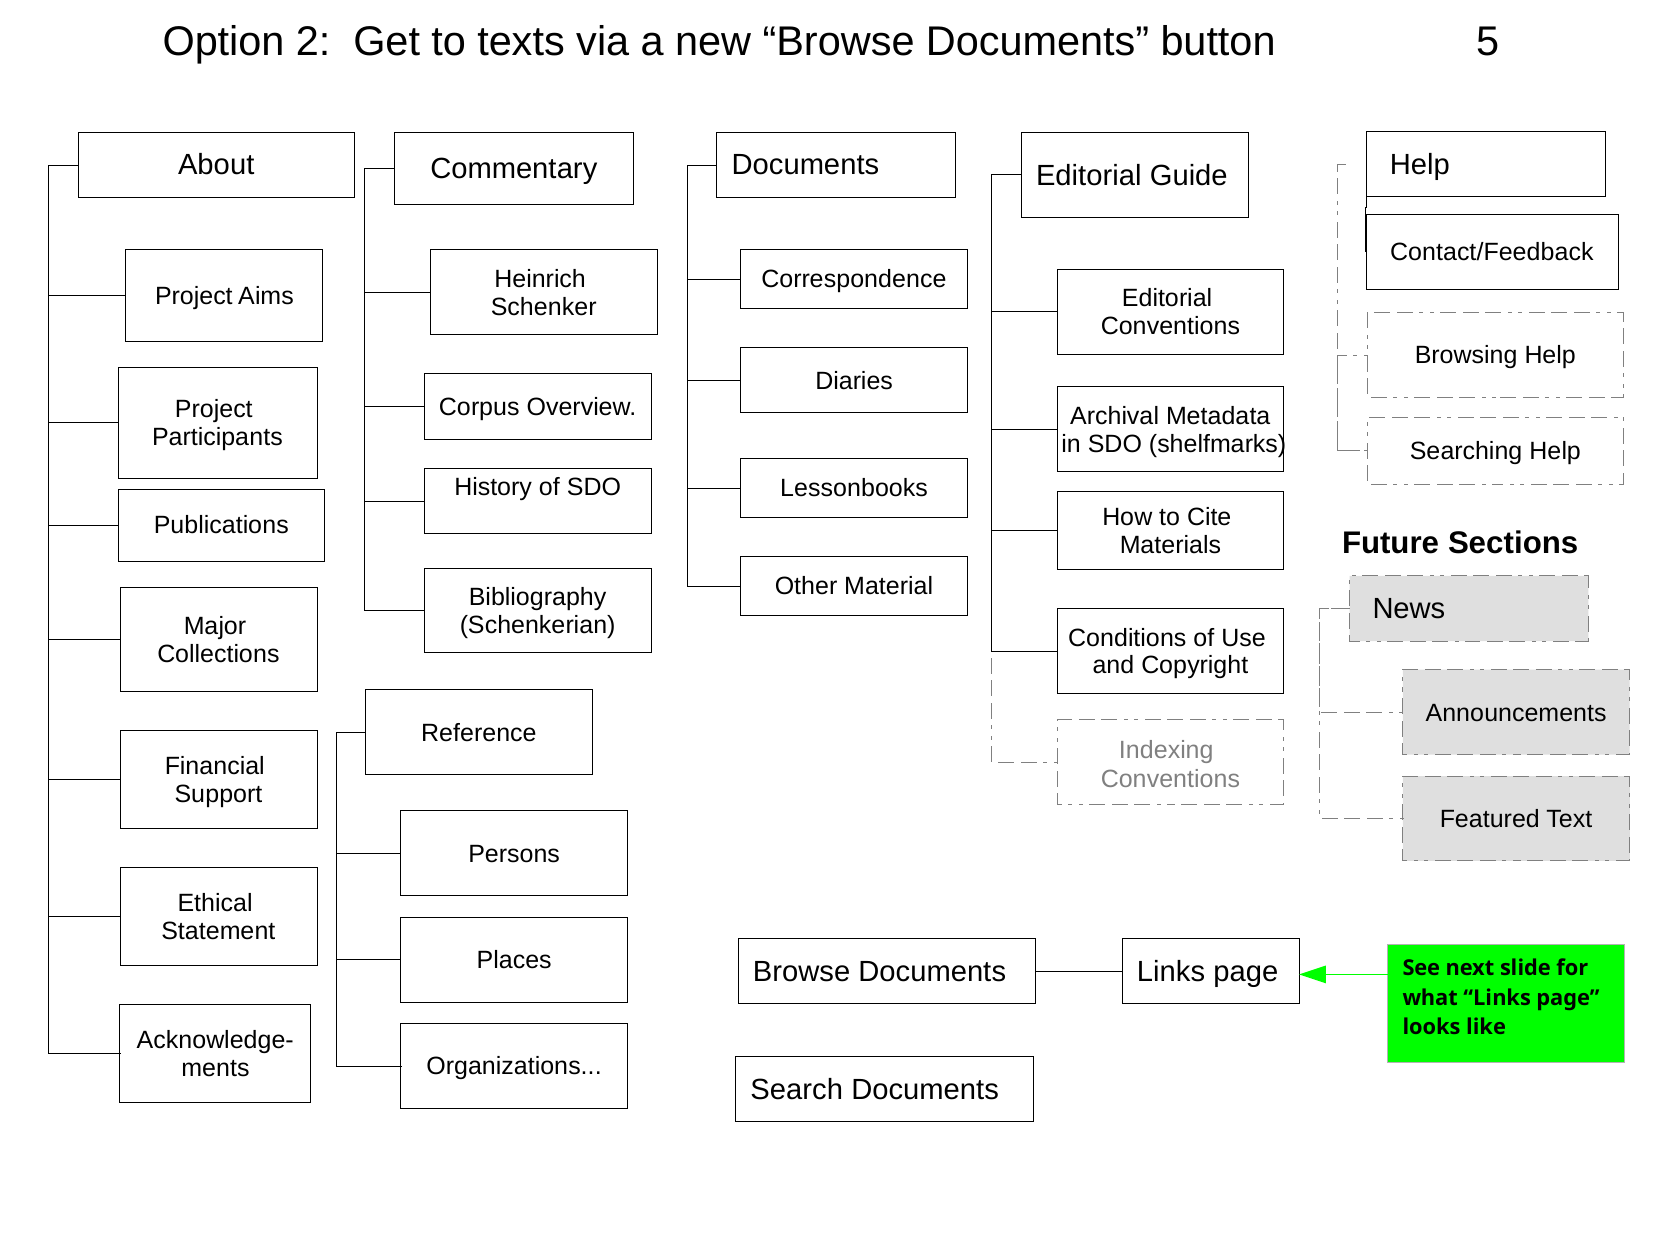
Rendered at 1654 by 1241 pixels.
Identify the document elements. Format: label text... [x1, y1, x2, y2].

text_box Search Documents [735, 1056, 1034, 1122]
text_box Acknowledge- ments [119, 1004, 311, 1103]
text_box Financial Support [120, 730, 318, 829]
text_box Links page [1122, 938, 1300, 1004]
text_box Indexing Conventions [1057, 719, 1284, 805]
text_box Reference [365, 689, 593, 775]
text_box Ethical Statement [120, 867, 318, 966]
text_box Browsing Help [1367, 312, 1624, 398]
text_box About [78, 132, 355, 198]
text_box Editorial Conventions [1057, 269, 1284, 355]
text_box Contact/Feedback [1366, 214, 1619, 290]
text_box Future Sections [1327, 517, 1654, 586]
text_box Bibliography (Schenkerian) [424, 568, 652, 653]
text_box Searching Help [1367, 417, 1624, 485]
text_box Heinrich Schenker [430, 249, 658, 335]
text_box Correspondence [740, 249, 968, 309]
text_box Announcements [1402, 669, 1630, 755]
text_box Places [400, 917, 628, 1003]
text_box Commentary [394, 132, 634, 205]
text_box <number> [1461, 10, 1654, 90]
text_box Project Participants [118, 367, 318, 479]
text_box History of SDO [424, 468, 652, 534]
text_box Publications [118, 489, 325, 562]
text_box Featured Text [1402, 776, 1630, 861]
text_box How to Cite Materials [1057, 491, 1284, 570]
text_box Major Collections [120, 587, 318, 692]
text_box Editorial Guide [1021, 132, 1249, 218]
text_box Corpus Overview. [424, 373, 652, 440]
text_box Documents [716, 132, 956, 198]
text_box Conditions of Use and Copyright [1057, 608, 1284, 694]
text_box Help [1366, 131, 1606, 197]
text_box Project Aims [125, 249, 323, 342]
text_box See next slide for what “Links page” looks like [1387, 944, 1625, 1063]
text_box Persons [400, 810, 628, 896]
text_box Browse Documents [738, 938, 1036, 1004]
text_box Diaries [740, 347, 968, 413]
text_box Organizations... [400, 1023, 628, 1109]
text_box Other Material [740, 556, 968, 616]
text_box News [1349, 586, 1589, 642]
text_box Archival Metadata in SDO (shelfmarks) [1057, 386, 1284, 472]
text_box Option 2: Get to texts via a new “Browse Documents” button [147, 10, 1640, 130]
text_box Lessonbooks [740, 458, 968, 518]
